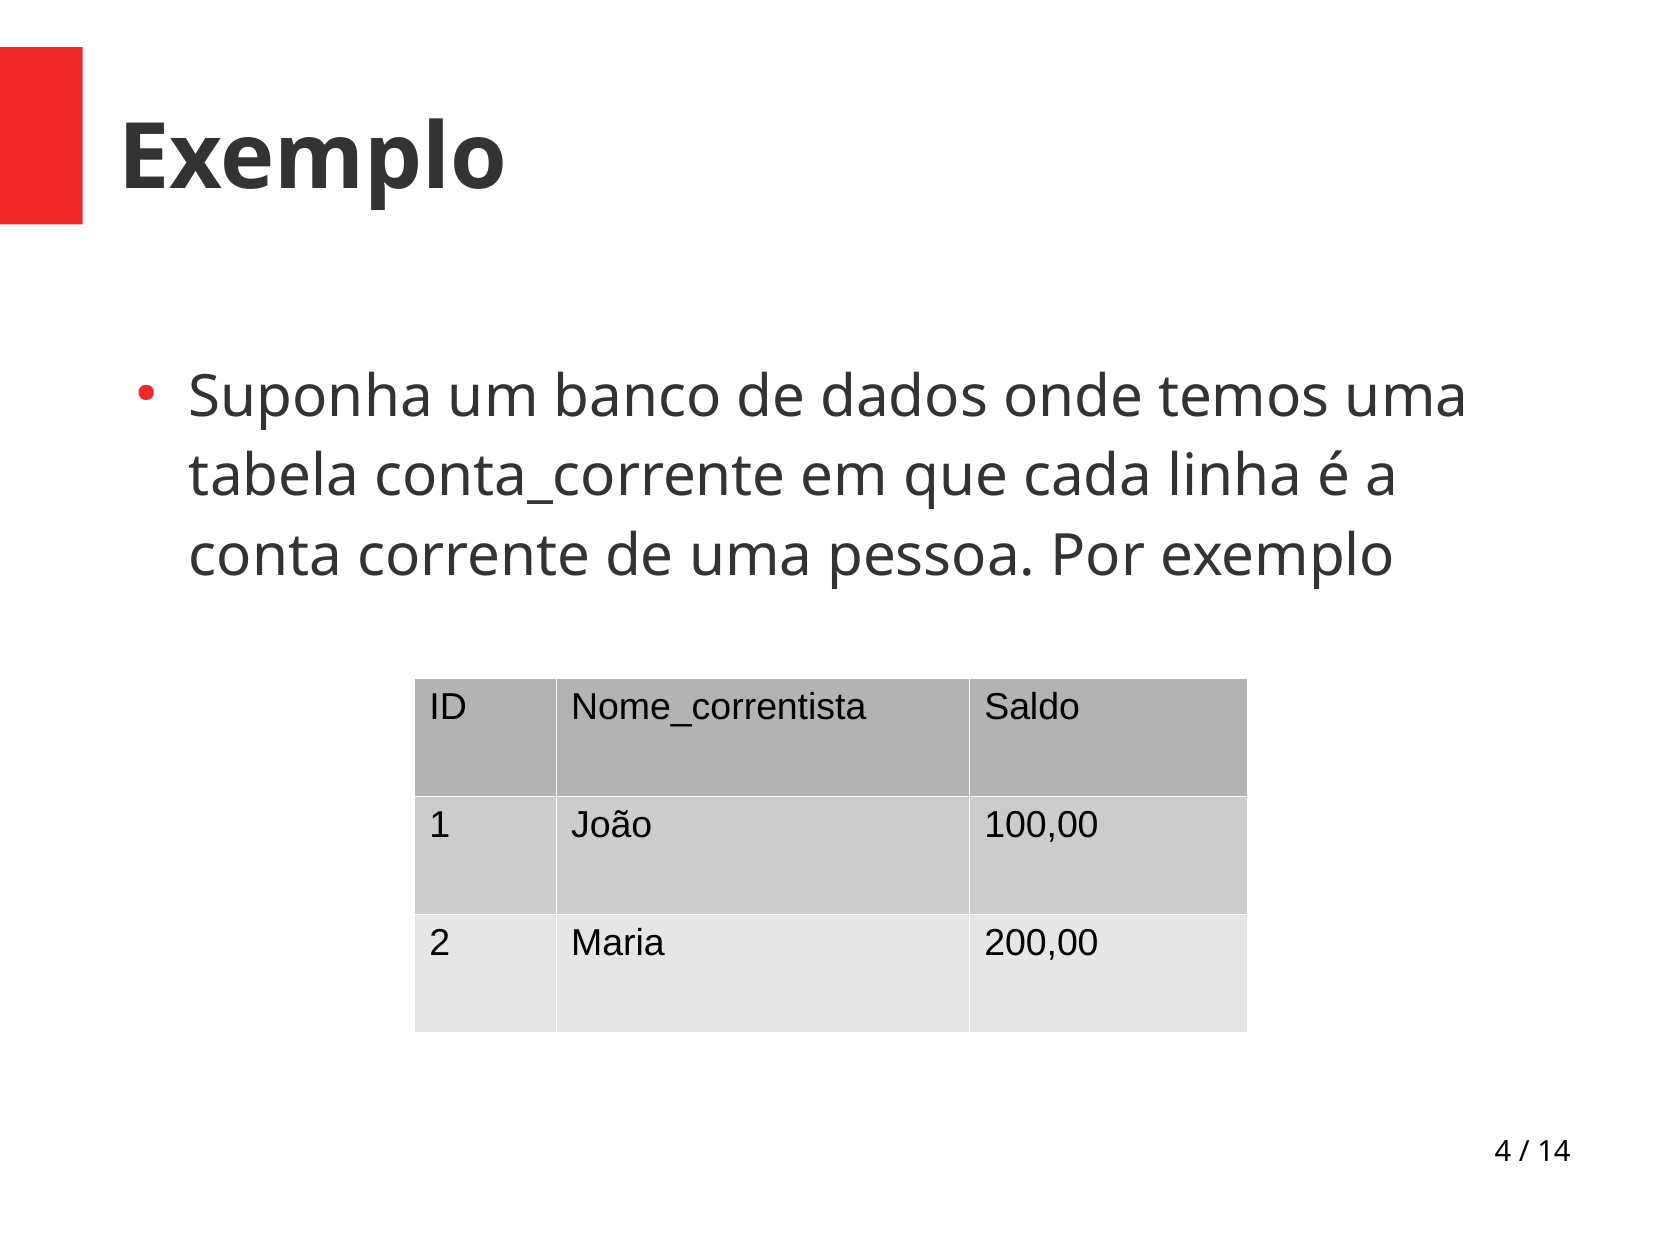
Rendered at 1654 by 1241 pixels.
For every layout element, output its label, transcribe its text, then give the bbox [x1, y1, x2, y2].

table_header Saldo [970, 679, 1247, 796]
list Suponha um banco de dados onde temos uma tabela conta_corrente em que cada linha é a conta corrente de uma pessoa. Por exemplo [118, 354, 1536, 1074]
table_cell 2 [415, 915, 556, 1032]
table_header Nome_correntista [557, 679, 969, 796]
table_header ID [415, 679, 556, 796]
table_cell 200,00 [970, 915, 1247, 1032]
table_cell João [557, 797, 969, 914]
table_cell 1 [415, 797, 556, 914]
title Exemplo [118, 49, 1571, 257]
table_cell Maria [557, 915, 969, 1032]
table_cell 100,00 [970, 797, 1247, 914]
